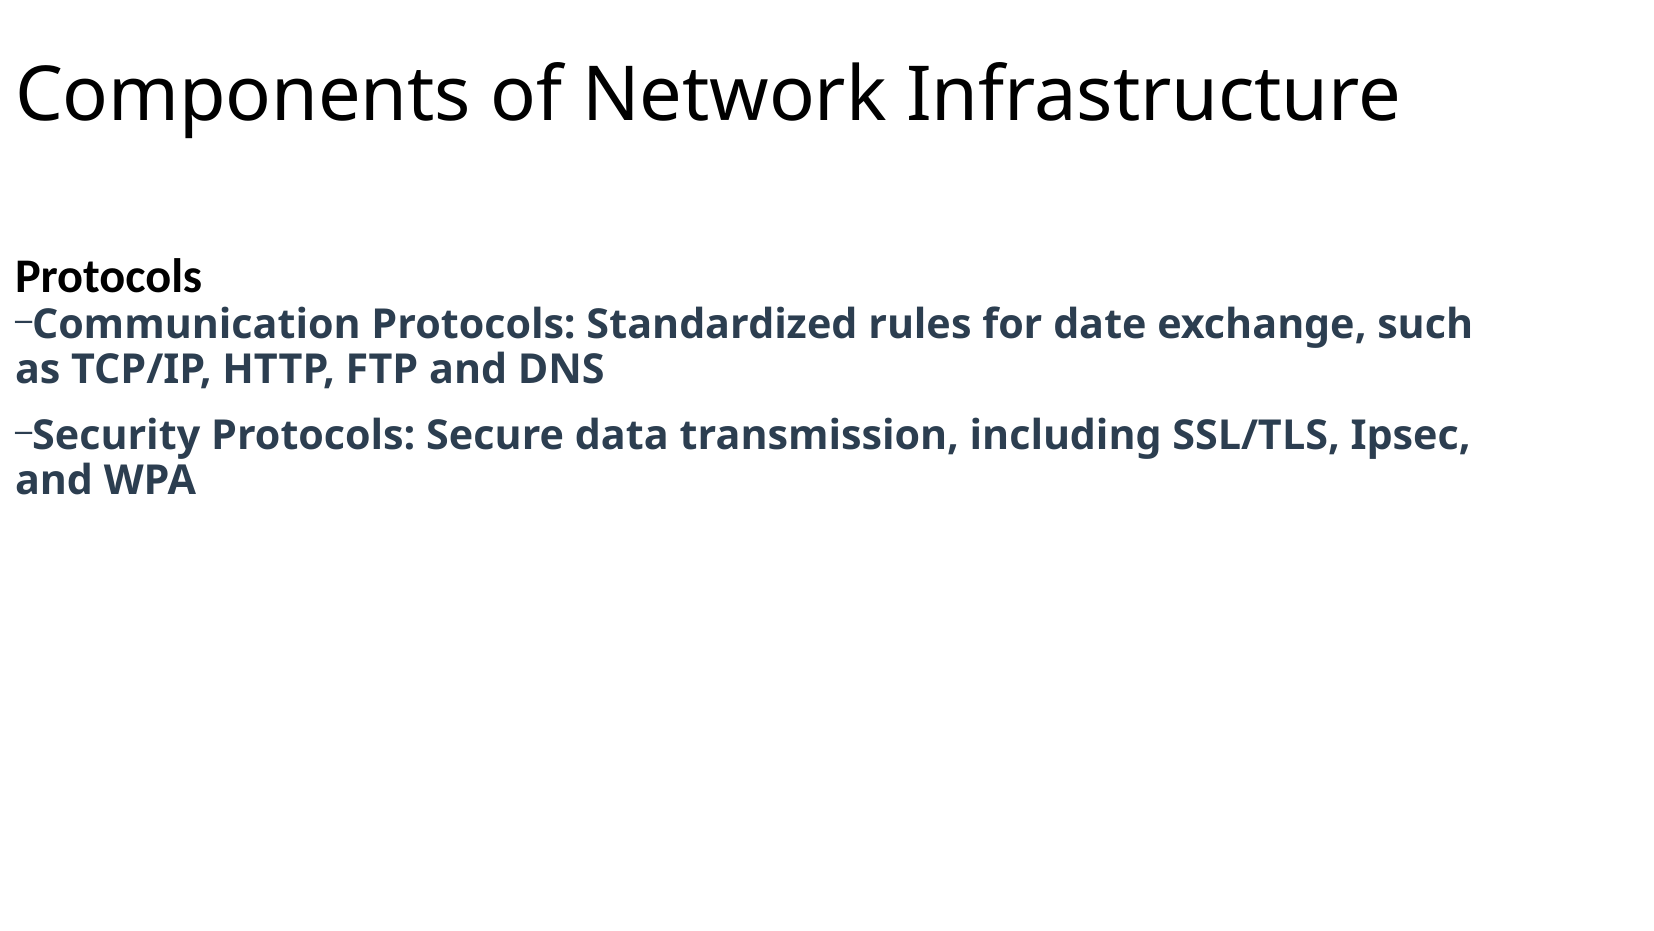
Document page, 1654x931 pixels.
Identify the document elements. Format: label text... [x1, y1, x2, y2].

list Protocols Communication Protocols: Standardized rules for date exchange, such as TCP/IP, HTTP, FTP and DNS Security Protocols: Secure data transmission, including SSL/TLS, Ipsec, and WPA [0, 243, 1536, 864]
title Components of Network Infrastructure [0, 36, 1536, 155]
